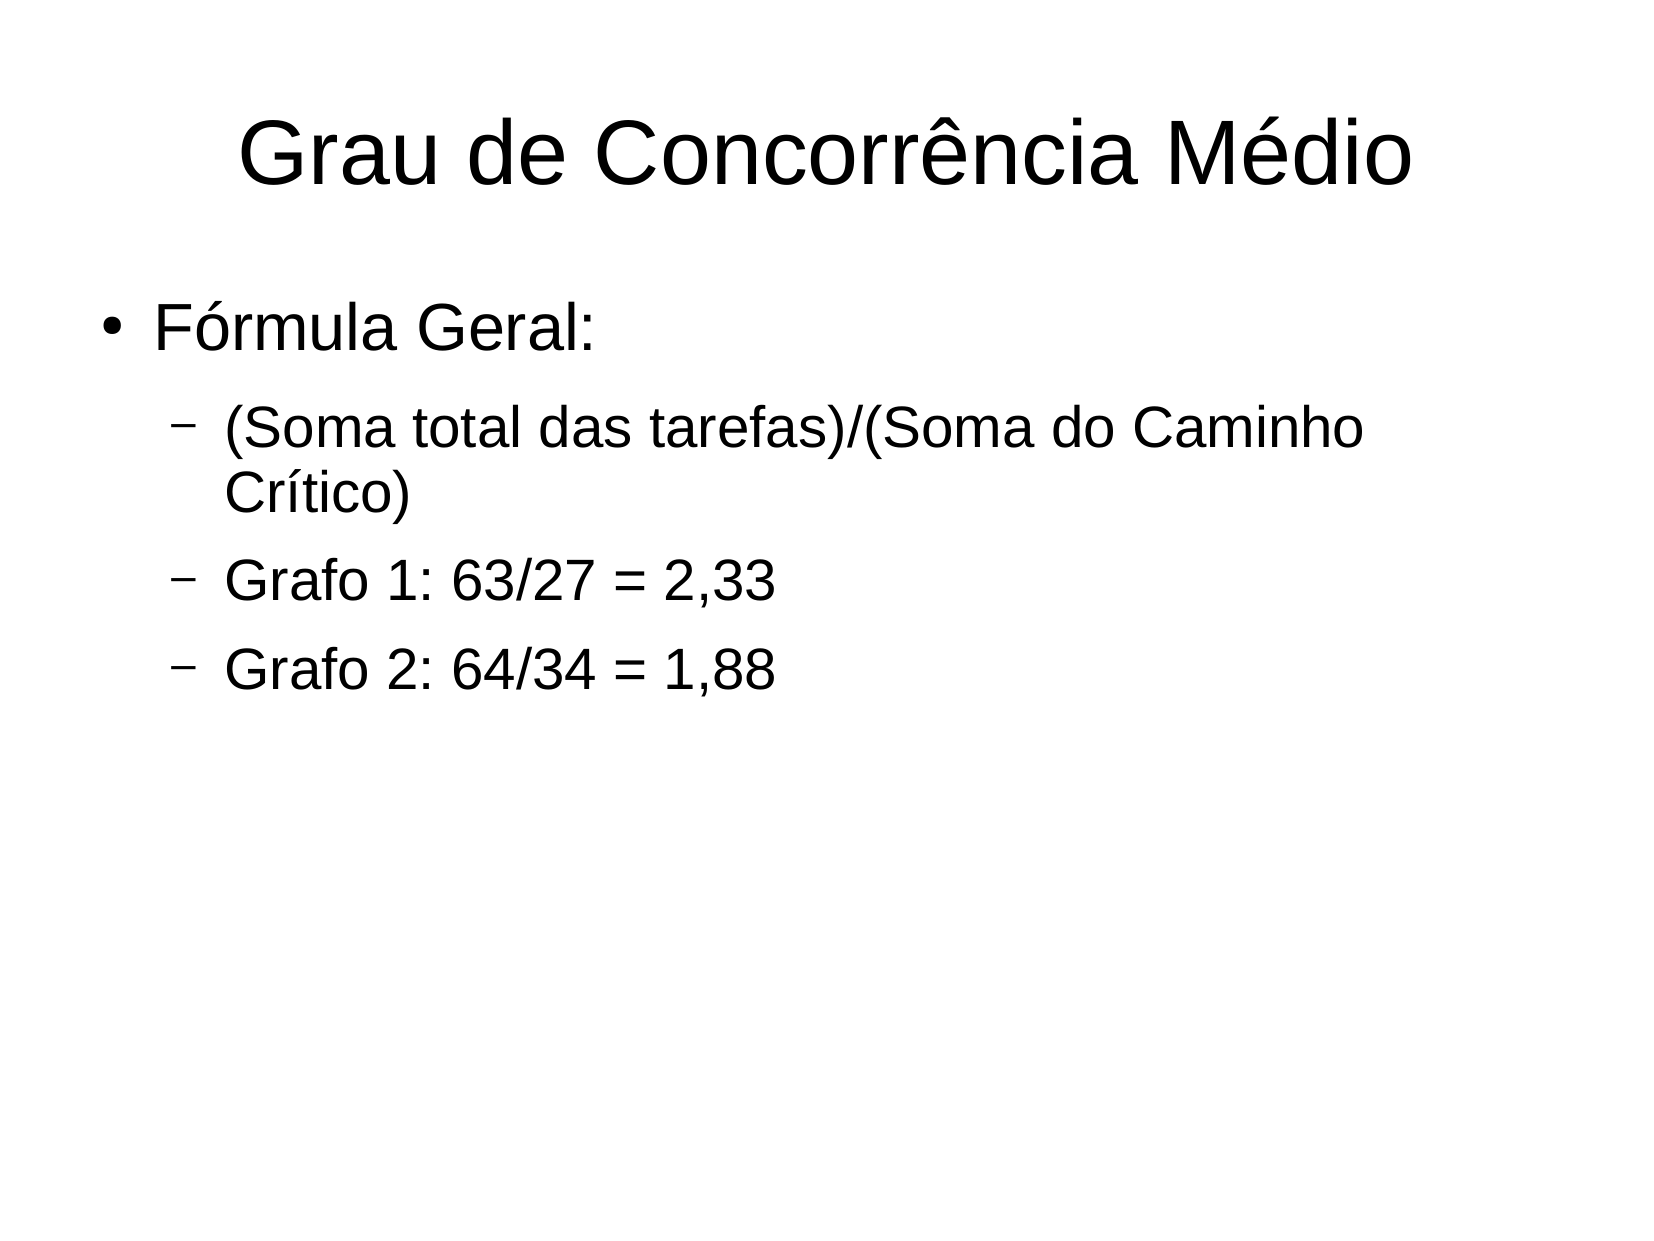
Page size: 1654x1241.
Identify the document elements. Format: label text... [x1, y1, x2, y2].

title Grau de Concorrência Médio [82, 49, 1571, 257]
list Fórmula Geral: (Soma total das tarefas)/(Soma do Caminho Crítico) Grafo 1: 63/27 = 2,33 Grafo 2: 64/34 = 1,88 [82, 290, 1538, 1010]
